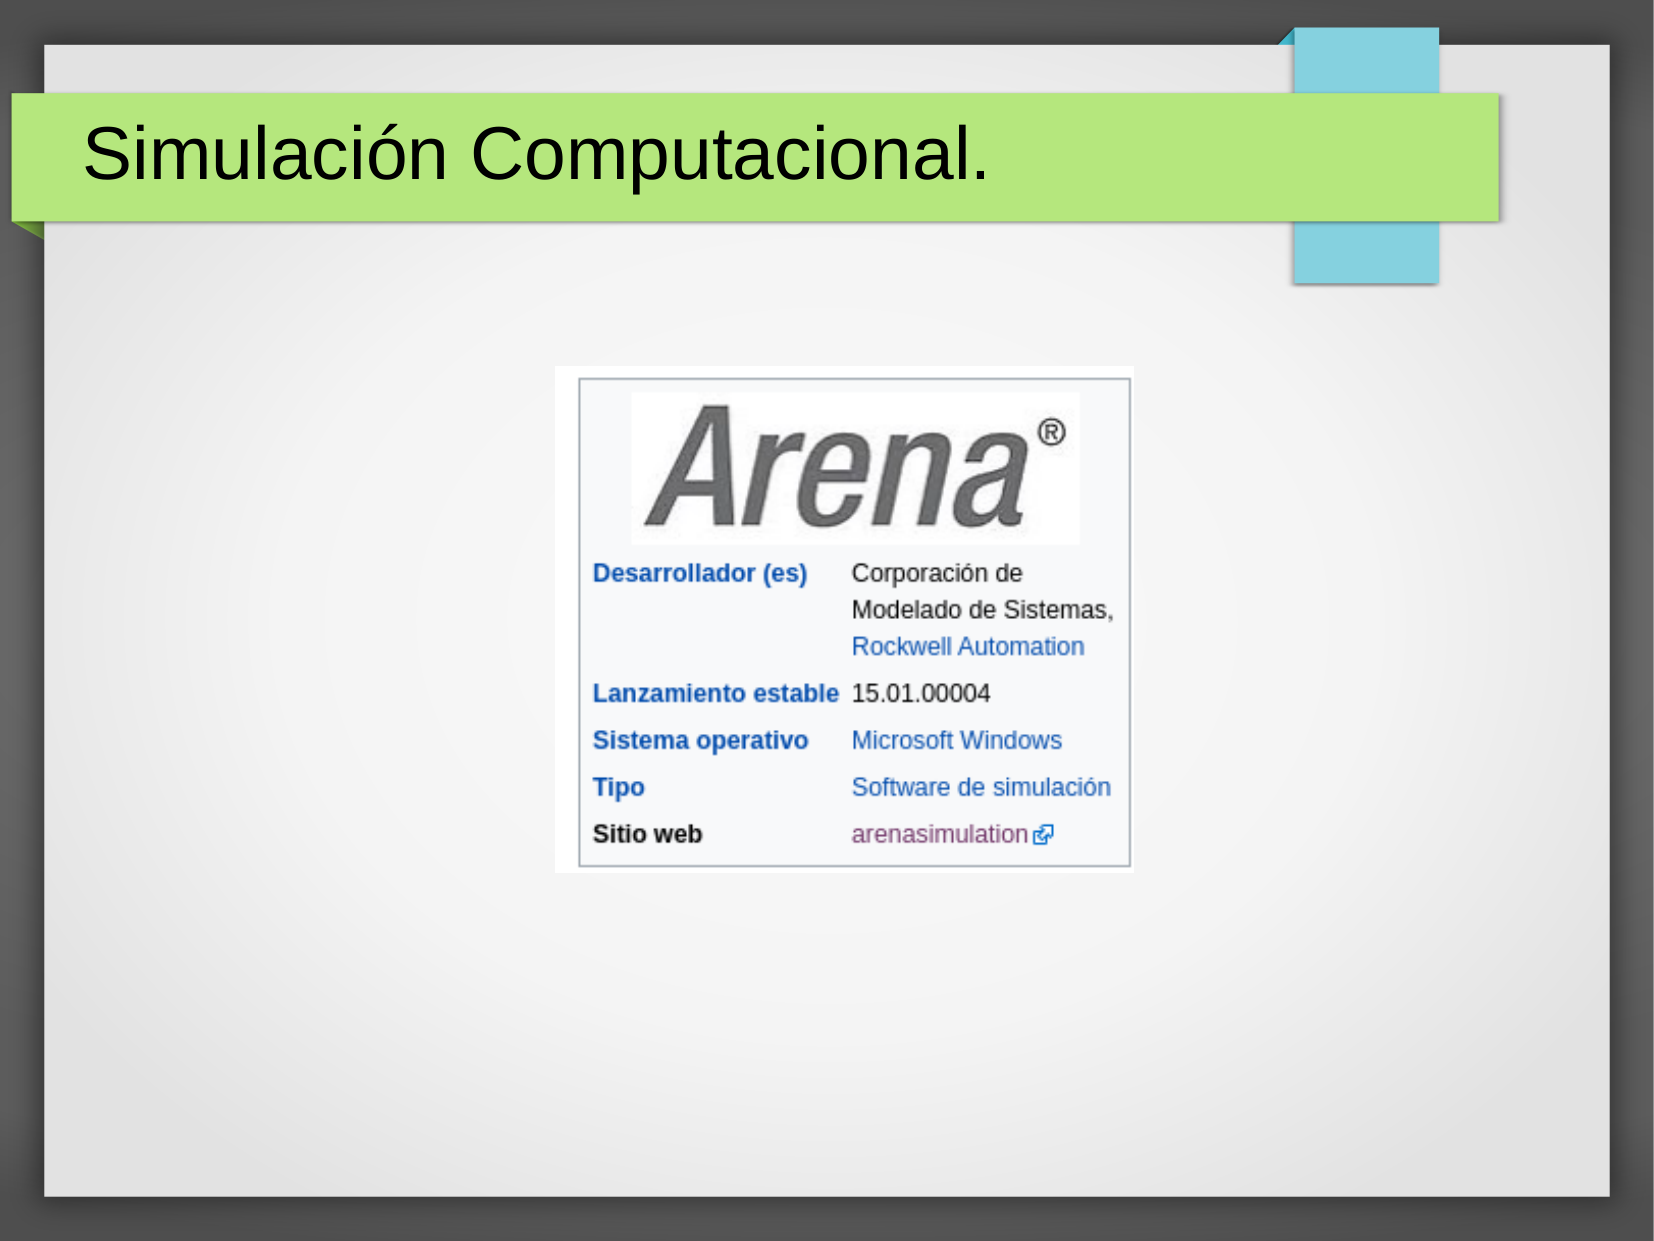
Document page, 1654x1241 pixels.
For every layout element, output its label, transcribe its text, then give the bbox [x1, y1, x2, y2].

picture [0, 0, 1654, 1241]
title Simulación Computacional. [82, 94, 1264, 213]
